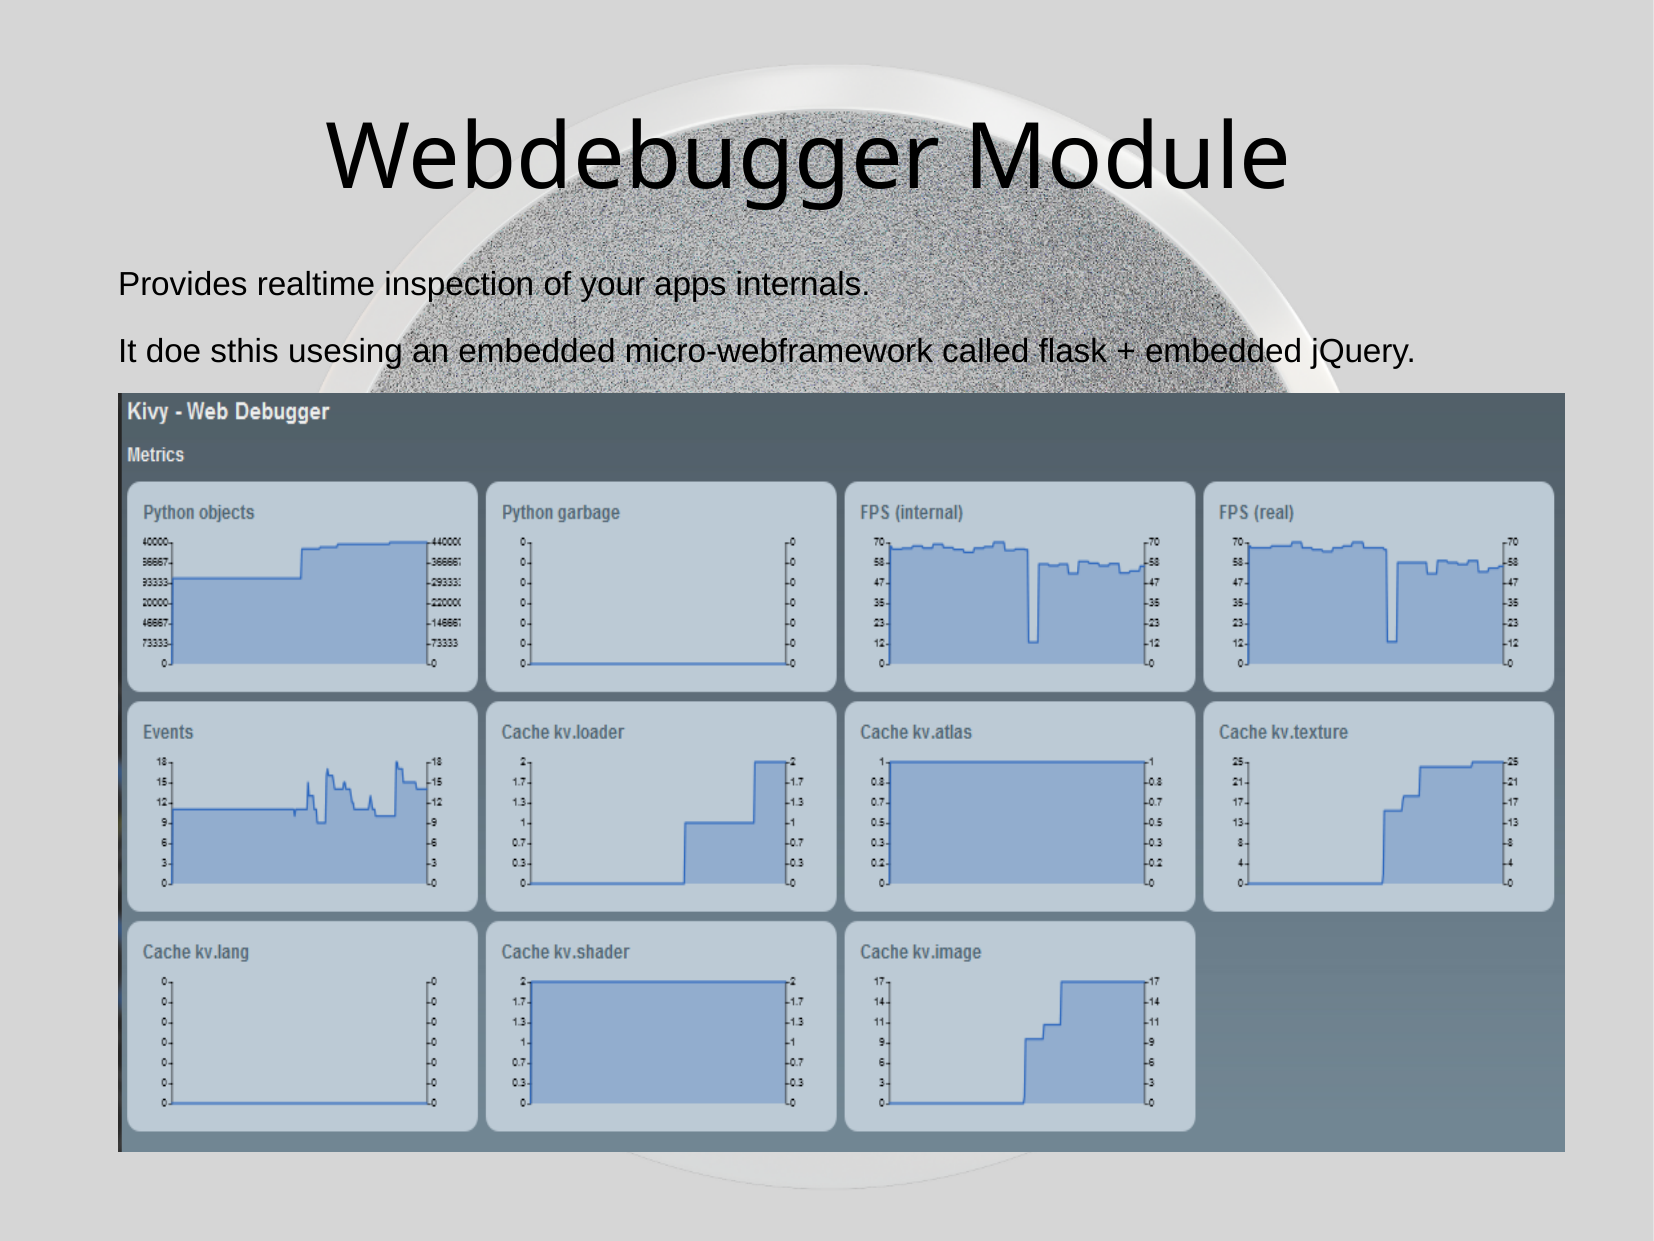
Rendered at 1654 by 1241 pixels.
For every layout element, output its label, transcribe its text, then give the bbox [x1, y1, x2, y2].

title Webdebugger Module [82, 49, 1536, 257]
picture [0, 0, 1654, 1241]
list Provides realtime inspection of your apps internals. It doe sthis usesing an embedded micro-webframework called flask + embedded jQuery. [118, 265, 1506, 393]
